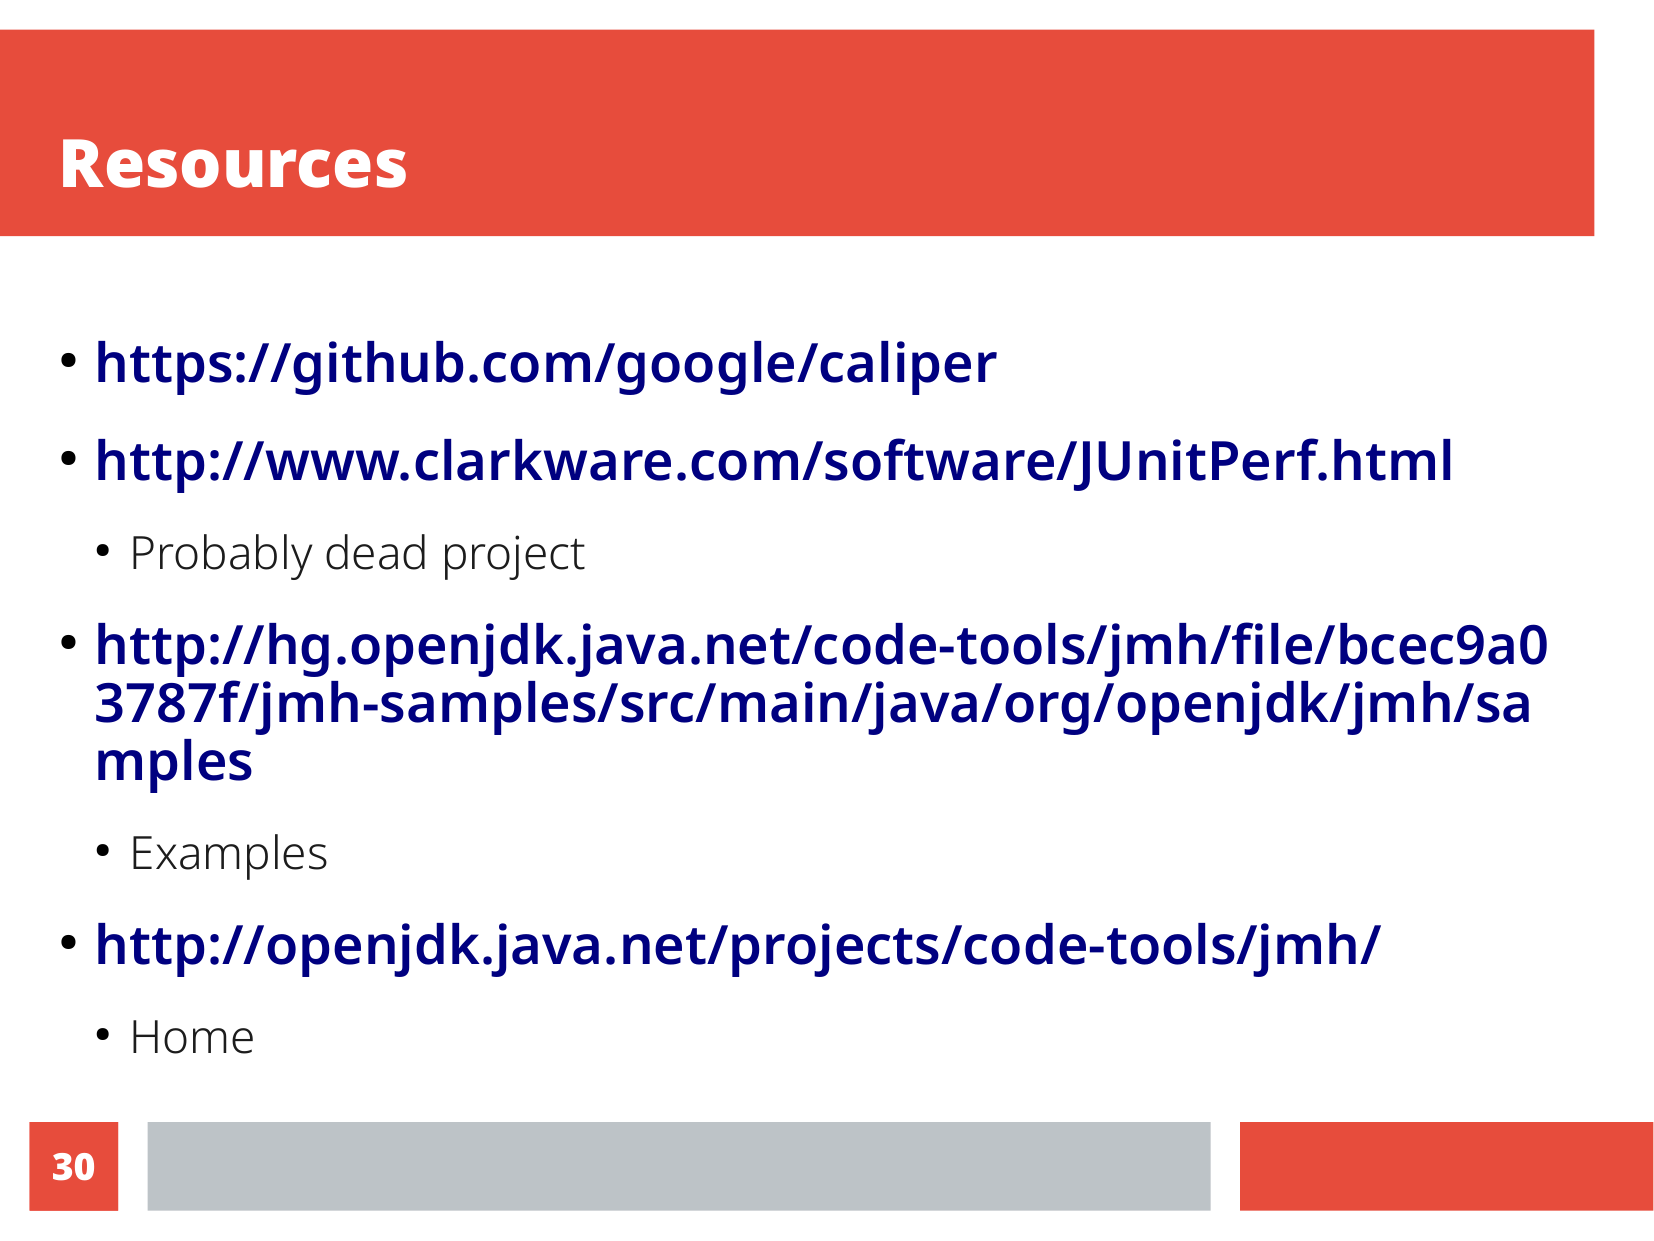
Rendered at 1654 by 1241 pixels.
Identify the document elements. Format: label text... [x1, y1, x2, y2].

list https://github.com/google/caliper http://www.clarkware.com/software/JUnitPerf.html Probably dead project http://hg.openjdk.java.net/code-tools/jmh/file/bcec9a03787f/jmh-samples/src/main/java/org/openjdk/jmh/samples Examples http://openjdk.java.net/projects/code-tools/jmh/ Home [59, 324, 1565, 1093]
title Resources [59, 59, 1595, 207]
